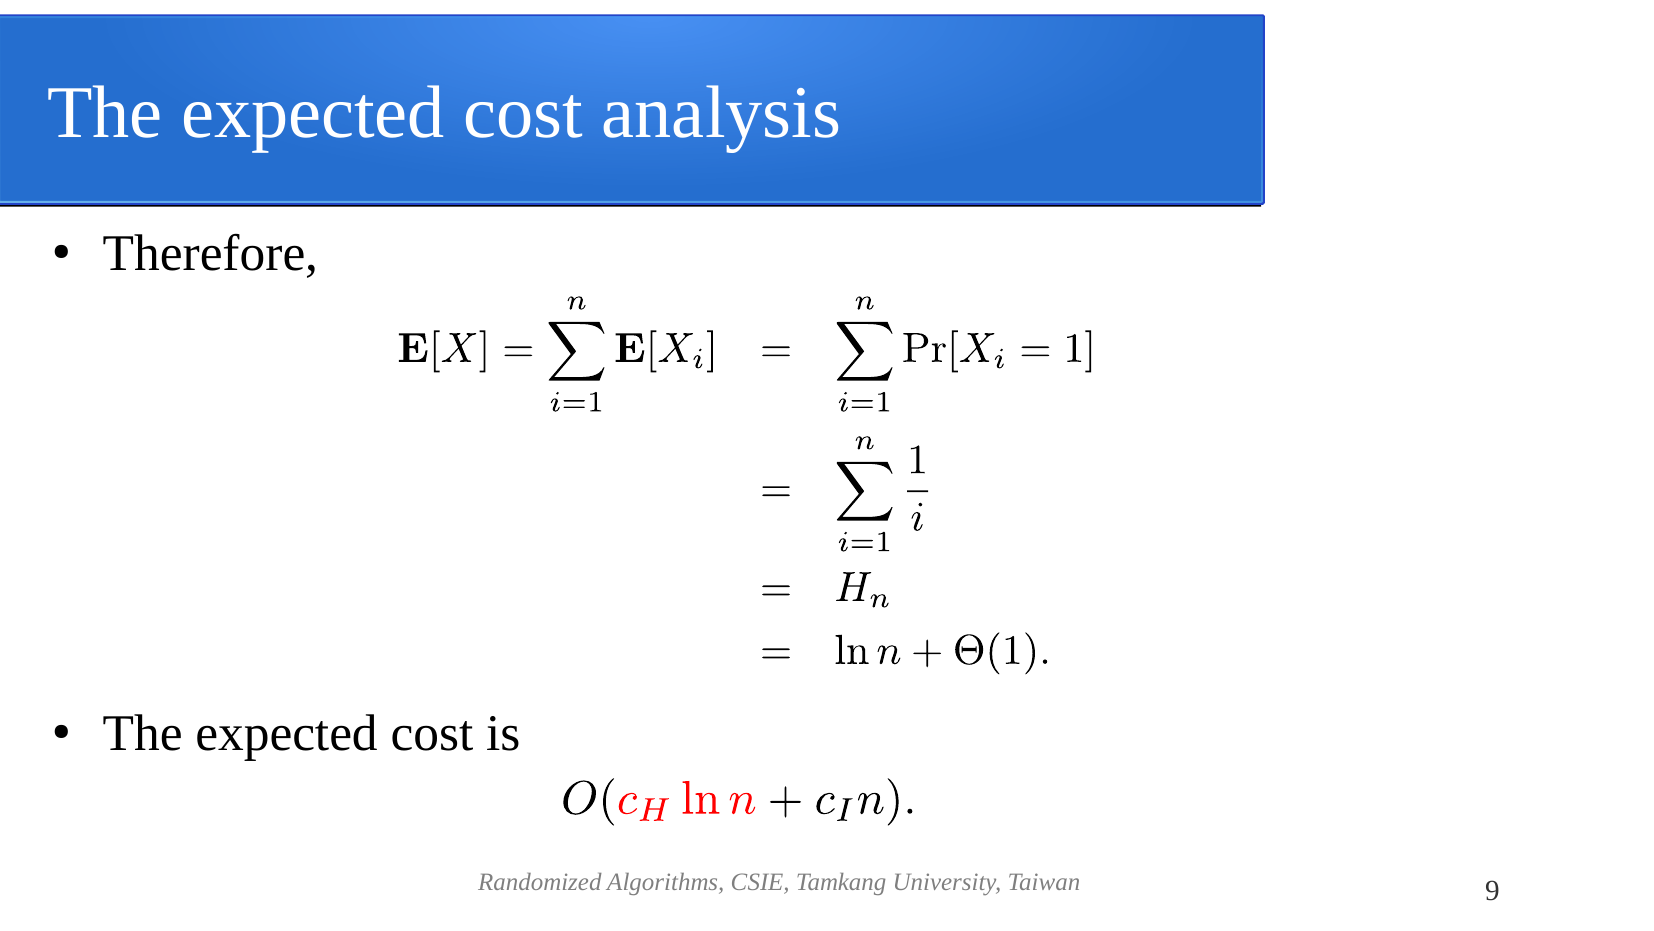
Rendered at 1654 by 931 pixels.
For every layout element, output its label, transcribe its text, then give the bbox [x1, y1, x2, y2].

list Therefore, The expected cost is [35, 224, 1524, 764]
picture [397, 296, 1092, 675]
title The expected cost analysis [47, 35, 1199, 189]
picture [561, 778, 913, 826]
